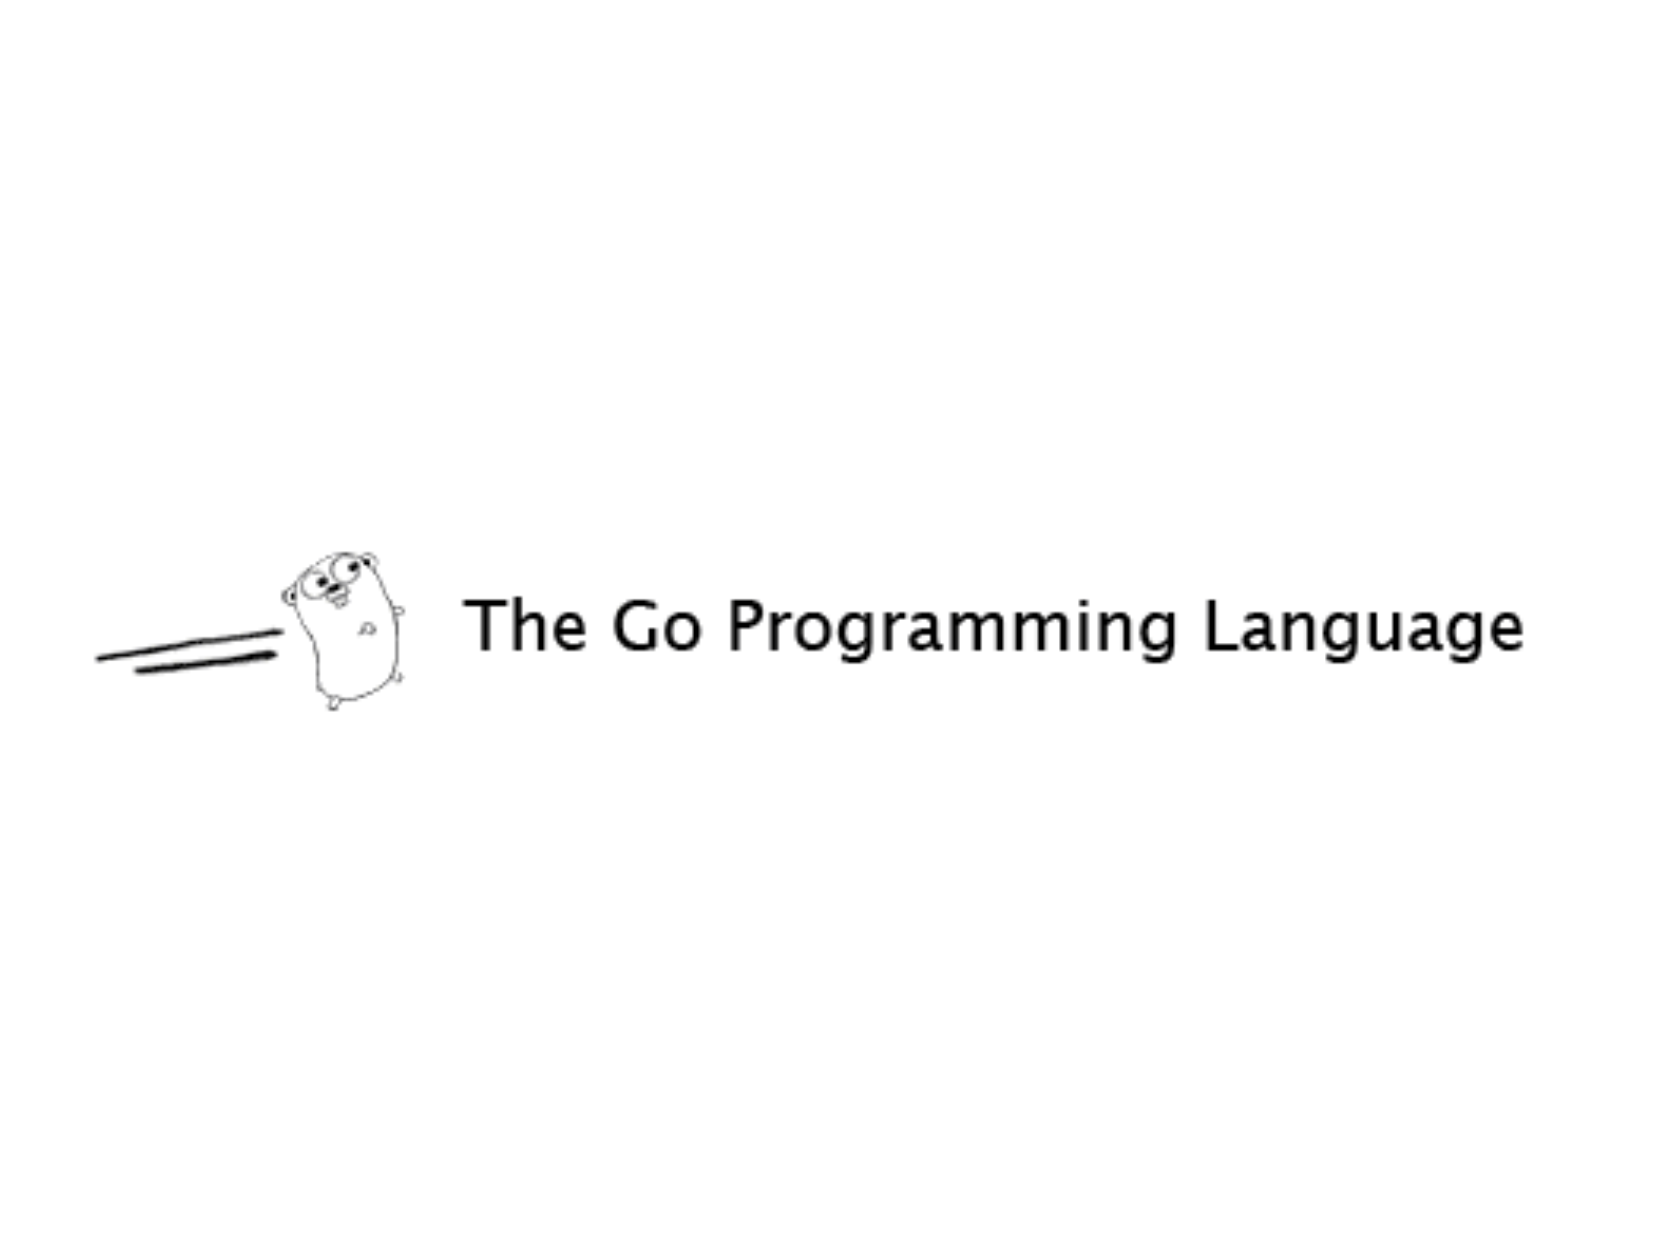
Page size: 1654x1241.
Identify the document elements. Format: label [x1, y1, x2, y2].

picture [83, 544, 1552, 718]
